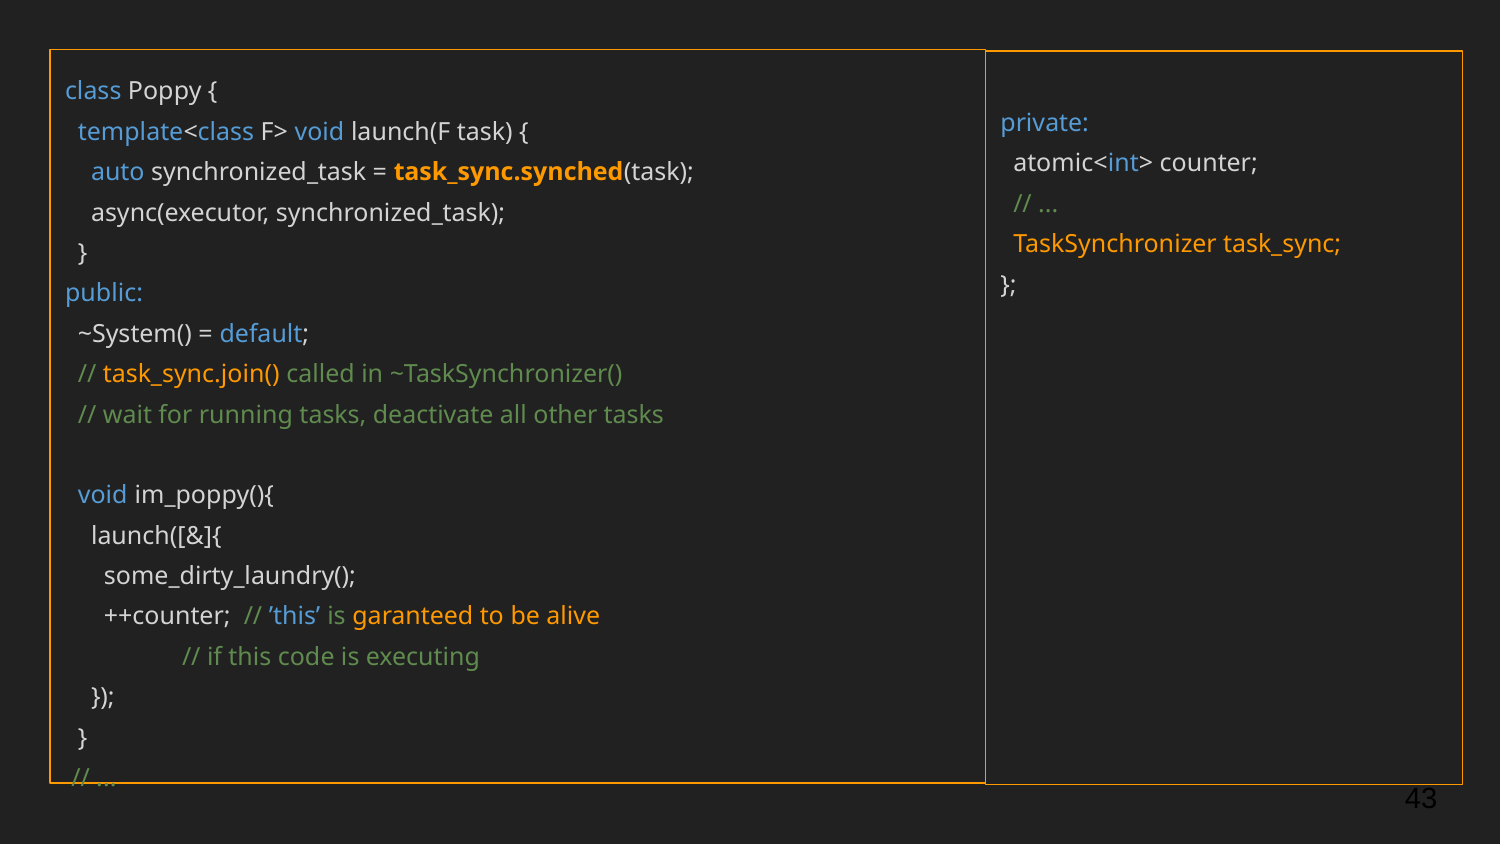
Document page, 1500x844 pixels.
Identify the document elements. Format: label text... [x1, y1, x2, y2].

slide_number <number> [1389, 764, 1480, 830]
list private: atomic<int> counter; // ... TaskSynchronizer task_sync; }; [985, 51, 1463, 785]
list class Poppy { template<class F> void launch(F task) { auto synchronized_task = task_sync.synched(task); async(executor, synchronized_task); } public: ~System() = default; // task_sync.join() called in ~TaskSynchronizer() // wait for running tasks, deactivate all other tasks void im_poppy(){ launch([&]{ some_dirty_laundry(); ++counter; // ’this’ is garanteed to be alive // if this code is executing }); } // ... [50, 49, 986, 783]
